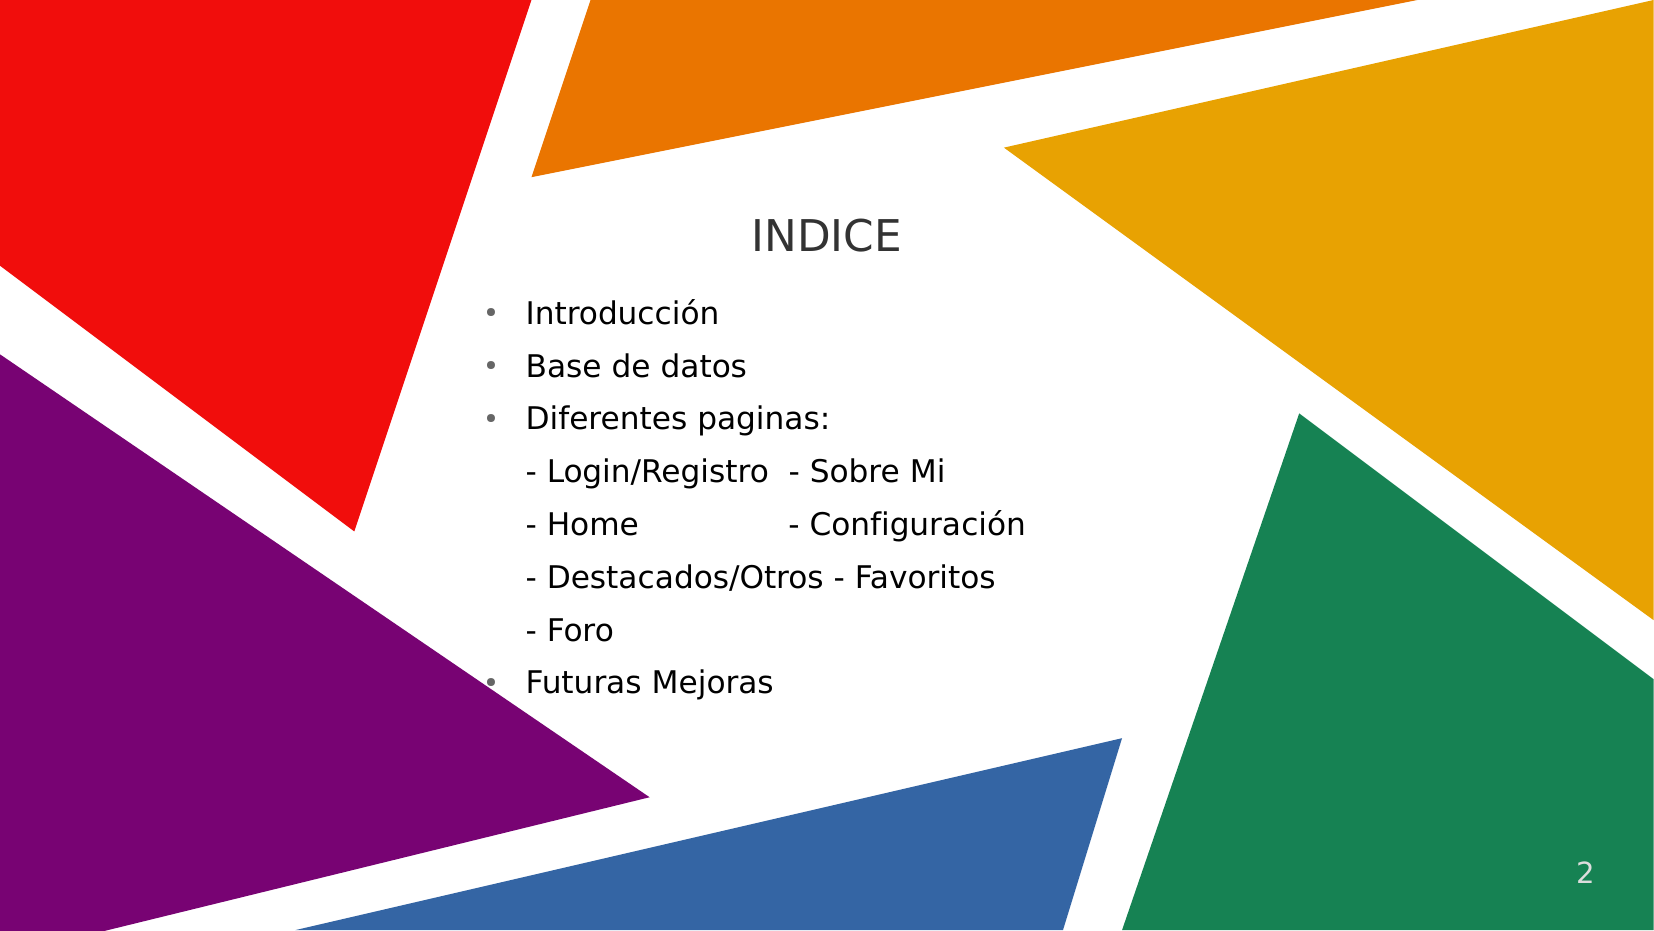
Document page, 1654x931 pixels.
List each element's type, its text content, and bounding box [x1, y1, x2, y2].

list Introducción Base de datos Diferentes paginas: - Login/Registro - Sobre Mi - Home - Configuración - Destacados/Otros - Favoritos - Foro Futuras Mejoras [472, 295, 1182, 709]
title INDICE [472, 147, 1182, 295]
